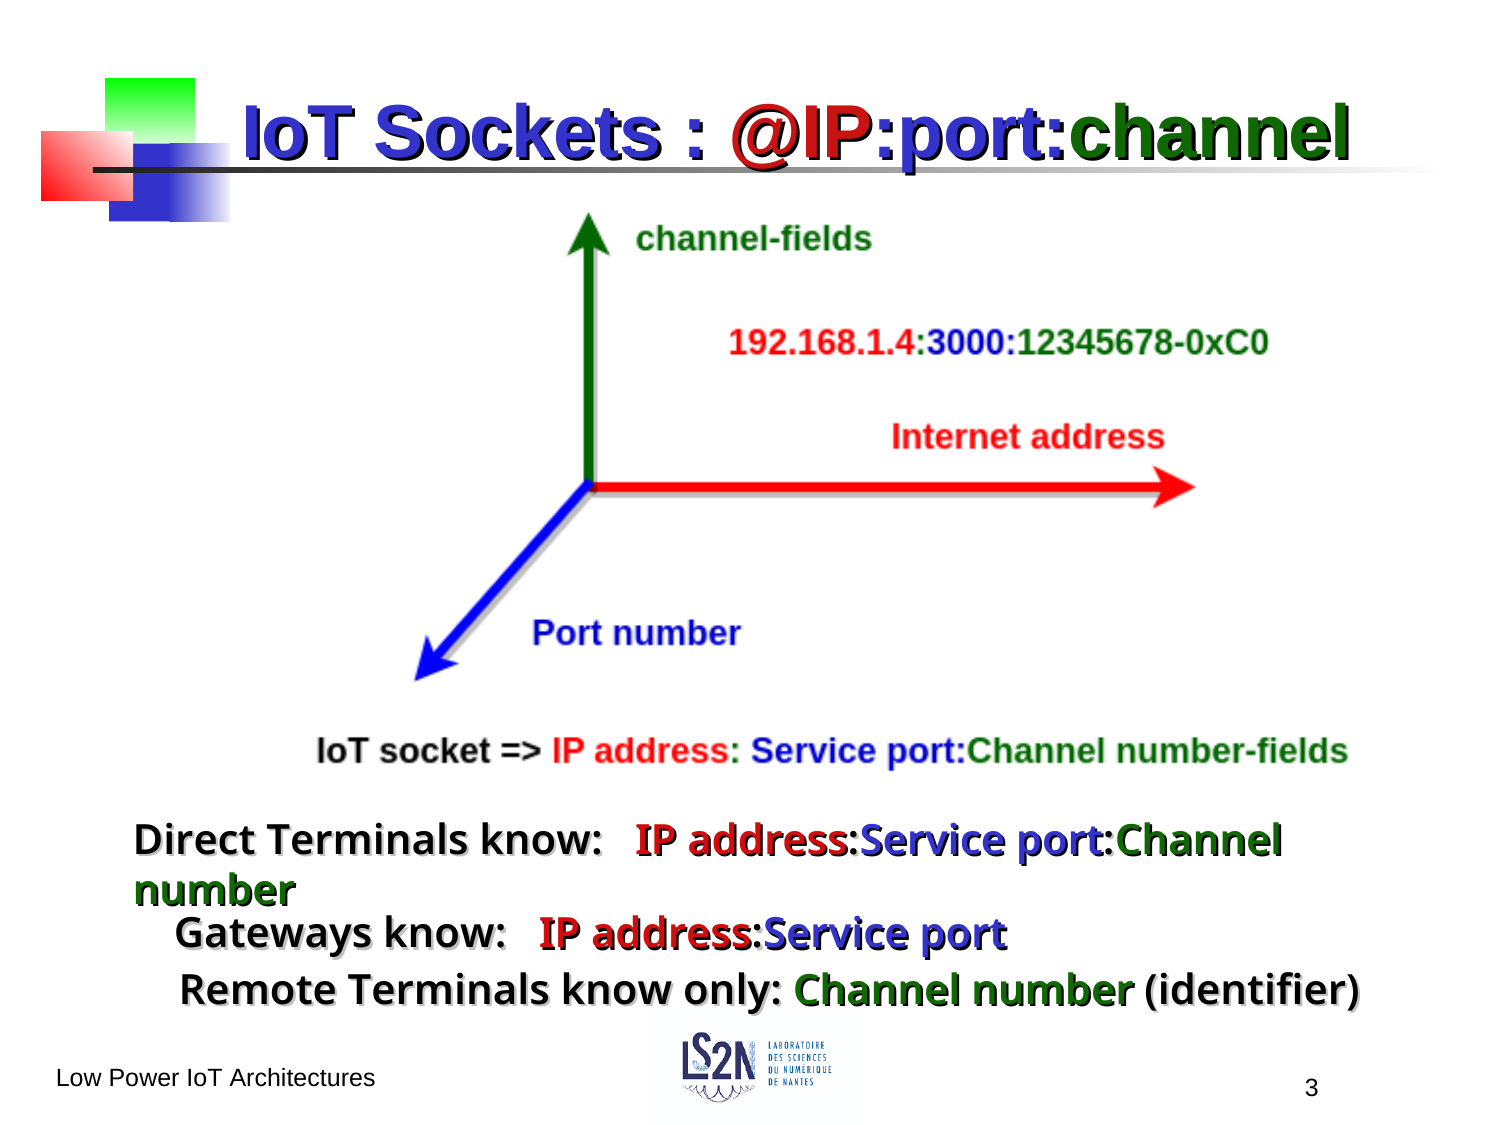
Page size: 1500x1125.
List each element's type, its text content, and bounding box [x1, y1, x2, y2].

text_box Gateways know: IP address:Service port [159, 898, 1180, 969]
title IoT Sockets : @IP:port:channel [141, 74, 1381, 180]
text_box Direct Terminals know: IP address:Service port:Channel number [117, 805, 1468, 871]
text_box Remote Terminals know only: Channel number (identifier) [163, 955, 1426, 1071]
picture [255, 194, 1411, 783]
picture [651, 1071, 862, 1125]
